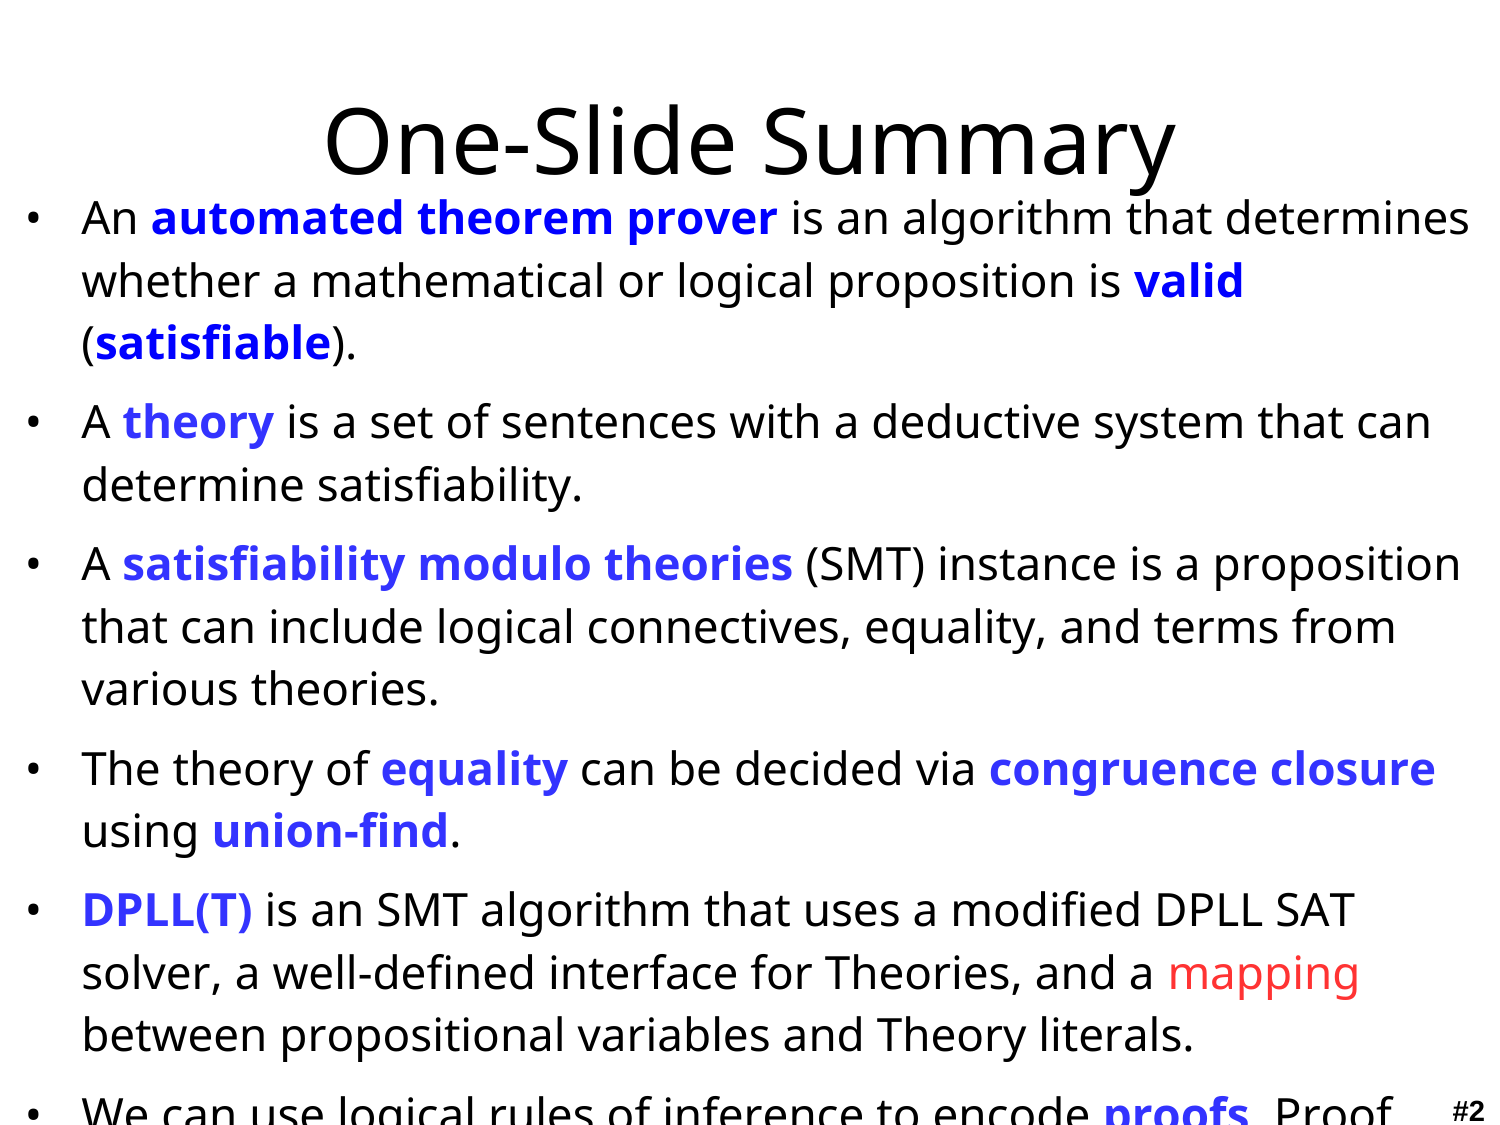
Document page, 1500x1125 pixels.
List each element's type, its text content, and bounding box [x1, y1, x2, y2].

list An automated theorem prover is an algorithm that determines whether a mathematical or logical proposition is valid (satisfiable). A theory is a set of sentences with a deductive system that can determine satisfiability. A satisfiability modulo theories (SMT) instance is a proposition that can include logical connectives, equality, and terms from various theories. The theory of equality can be decided via congruence closure using union-find. DPLL(T) is an SMT algorithm that uses a modified DPLL SAT solver, a well-defined interface for Theories, and a mapping between propositional variables and Theory literals. We can use logical rules of inference to encode proofs. Proof checking is like type checking. [24, 185, 1476, 1124]
title One-Slide Summary [24, 45, 1476, 185]
